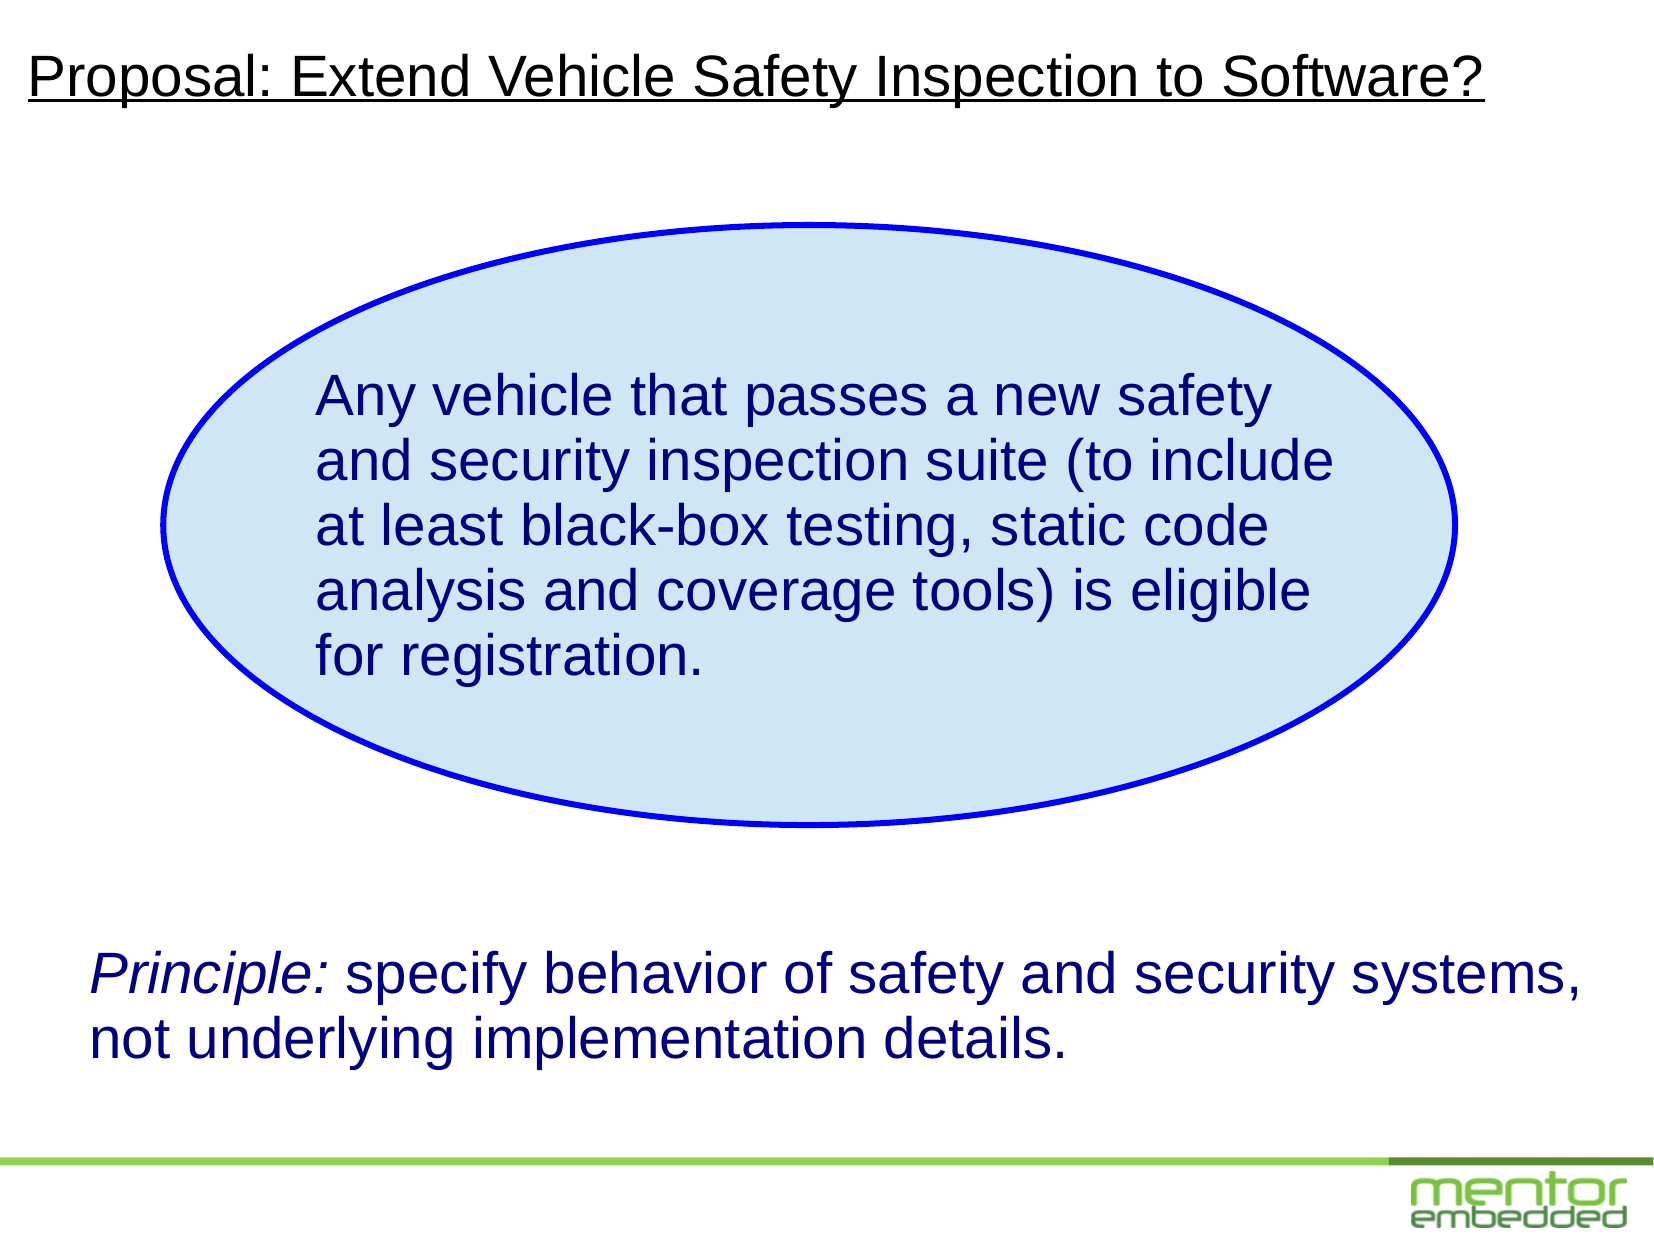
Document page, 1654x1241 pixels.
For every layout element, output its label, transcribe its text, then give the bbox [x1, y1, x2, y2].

text_box [266, 225, 1352, 362]
text_box Principle: specify behavior of safety and security systems, not underlying implementation details. [39, 933, 1615, 1079]
list Any vehicle that passes a new safety and security inspection suite (to include at least black-box testing, static code analysis and coverage tools) is eligible for registration. [244, 362, 1374, 688]
text_box [163, 379, 244, 671]
text_box [1374, 379, 1456, 671]
title Proposal: Extend Vehicle Safety Inspection to Software? [27, 13, 1640, 138]
text_box [266, 688, 1352, 826]
picture [1411, 1171, 1627, 1228]
